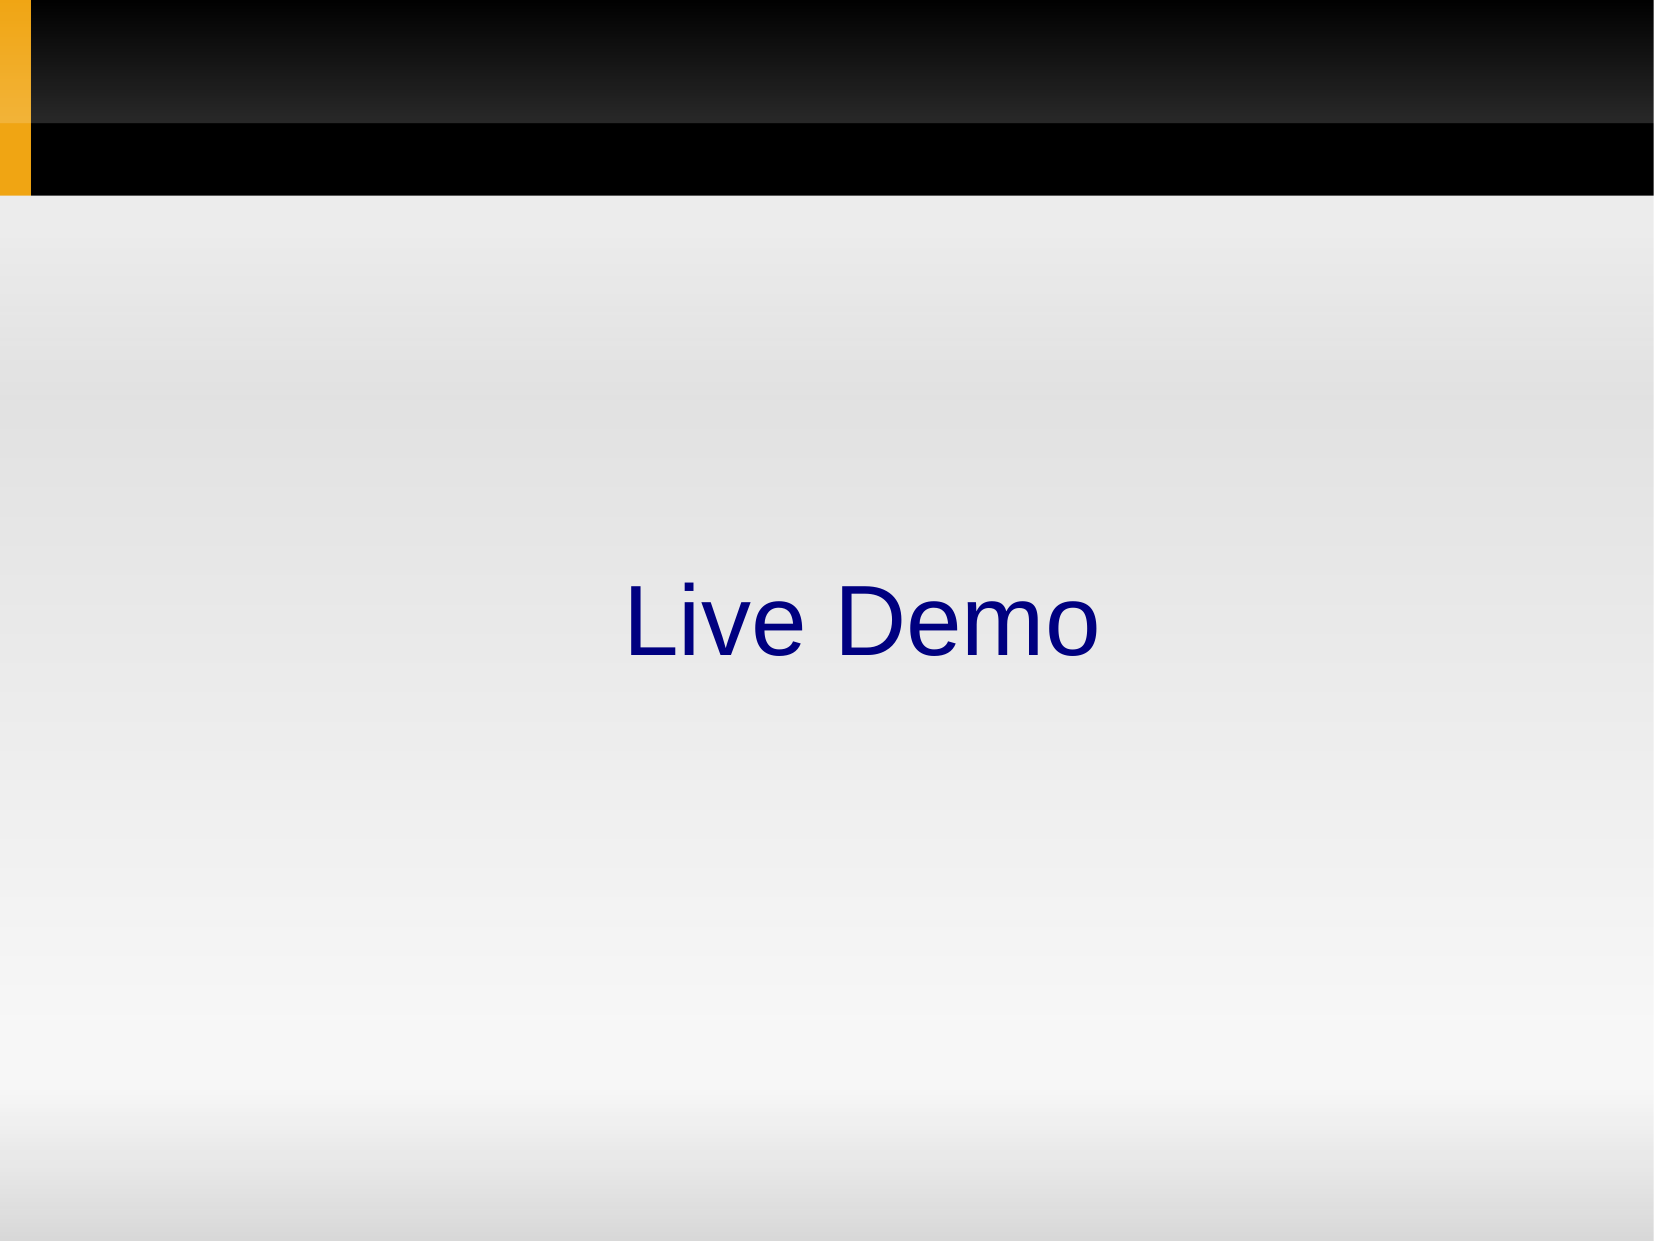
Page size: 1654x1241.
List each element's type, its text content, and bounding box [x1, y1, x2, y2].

list Live Demo [82, 290, 1571, 1109]
picture [0, 0, 1654, 1241]
